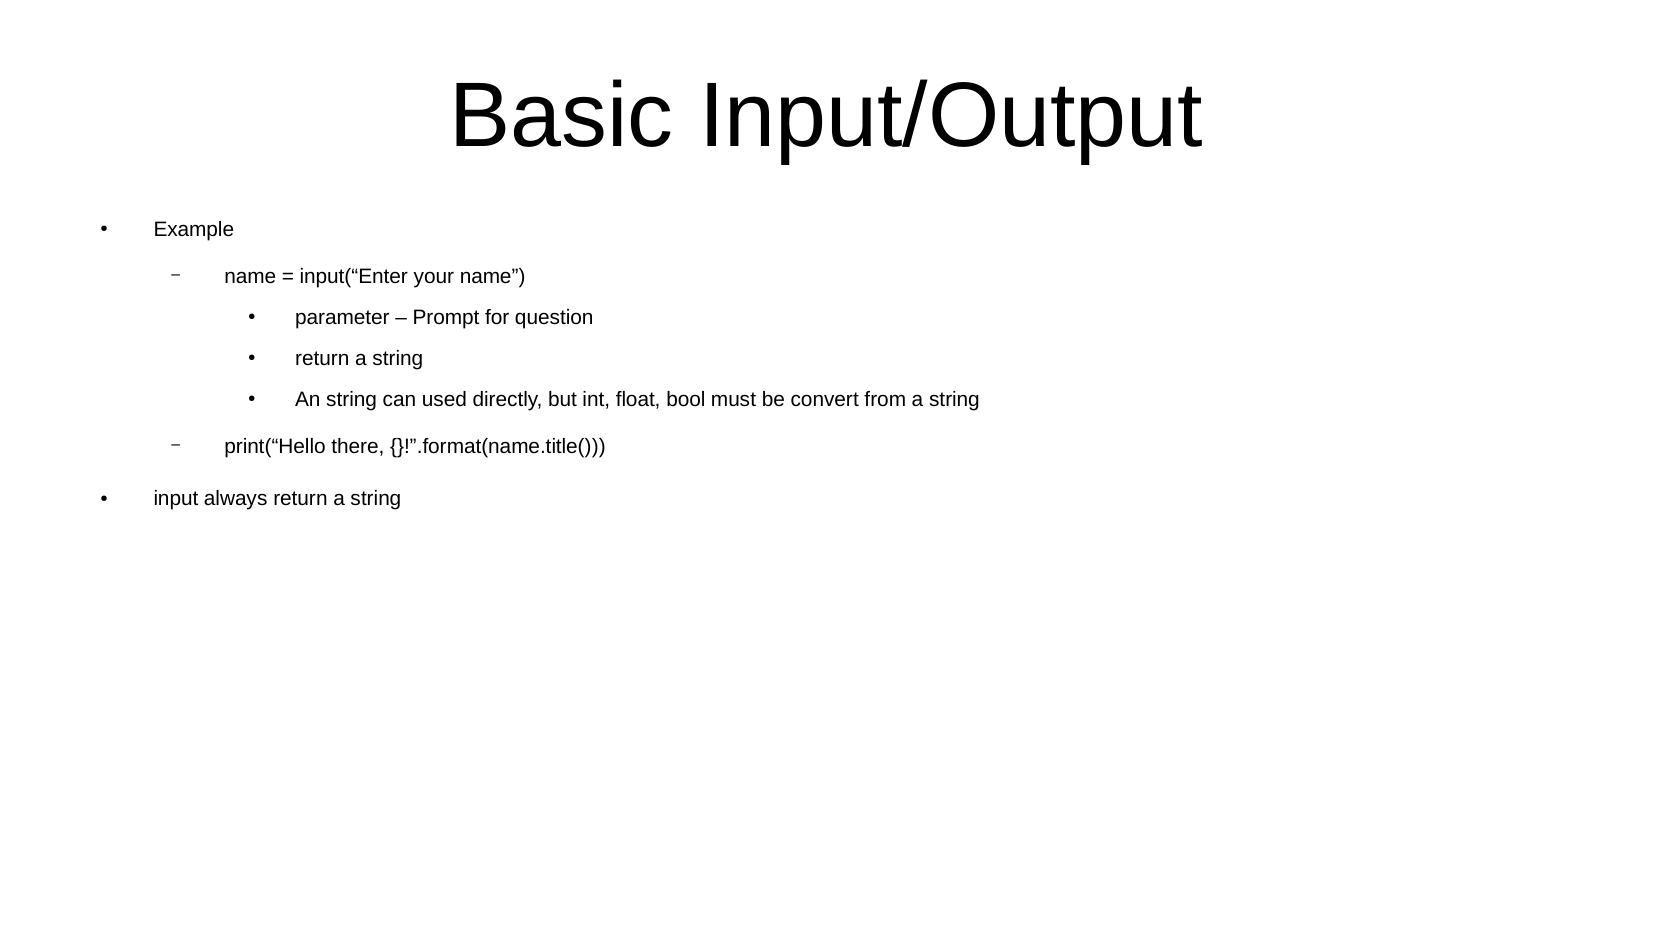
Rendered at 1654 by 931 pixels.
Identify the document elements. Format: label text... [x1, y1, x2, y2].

title Basic Input/Output [82, 37, 1571, 193]
list Example name = input(“Enter your name”) parameter – Prompt for question return a string An string can used directly, but int, float, bool must be convert from a string print(“Hello there, {}!”.format(name.title())) input always return a string [82, 217, 1571, 886]
